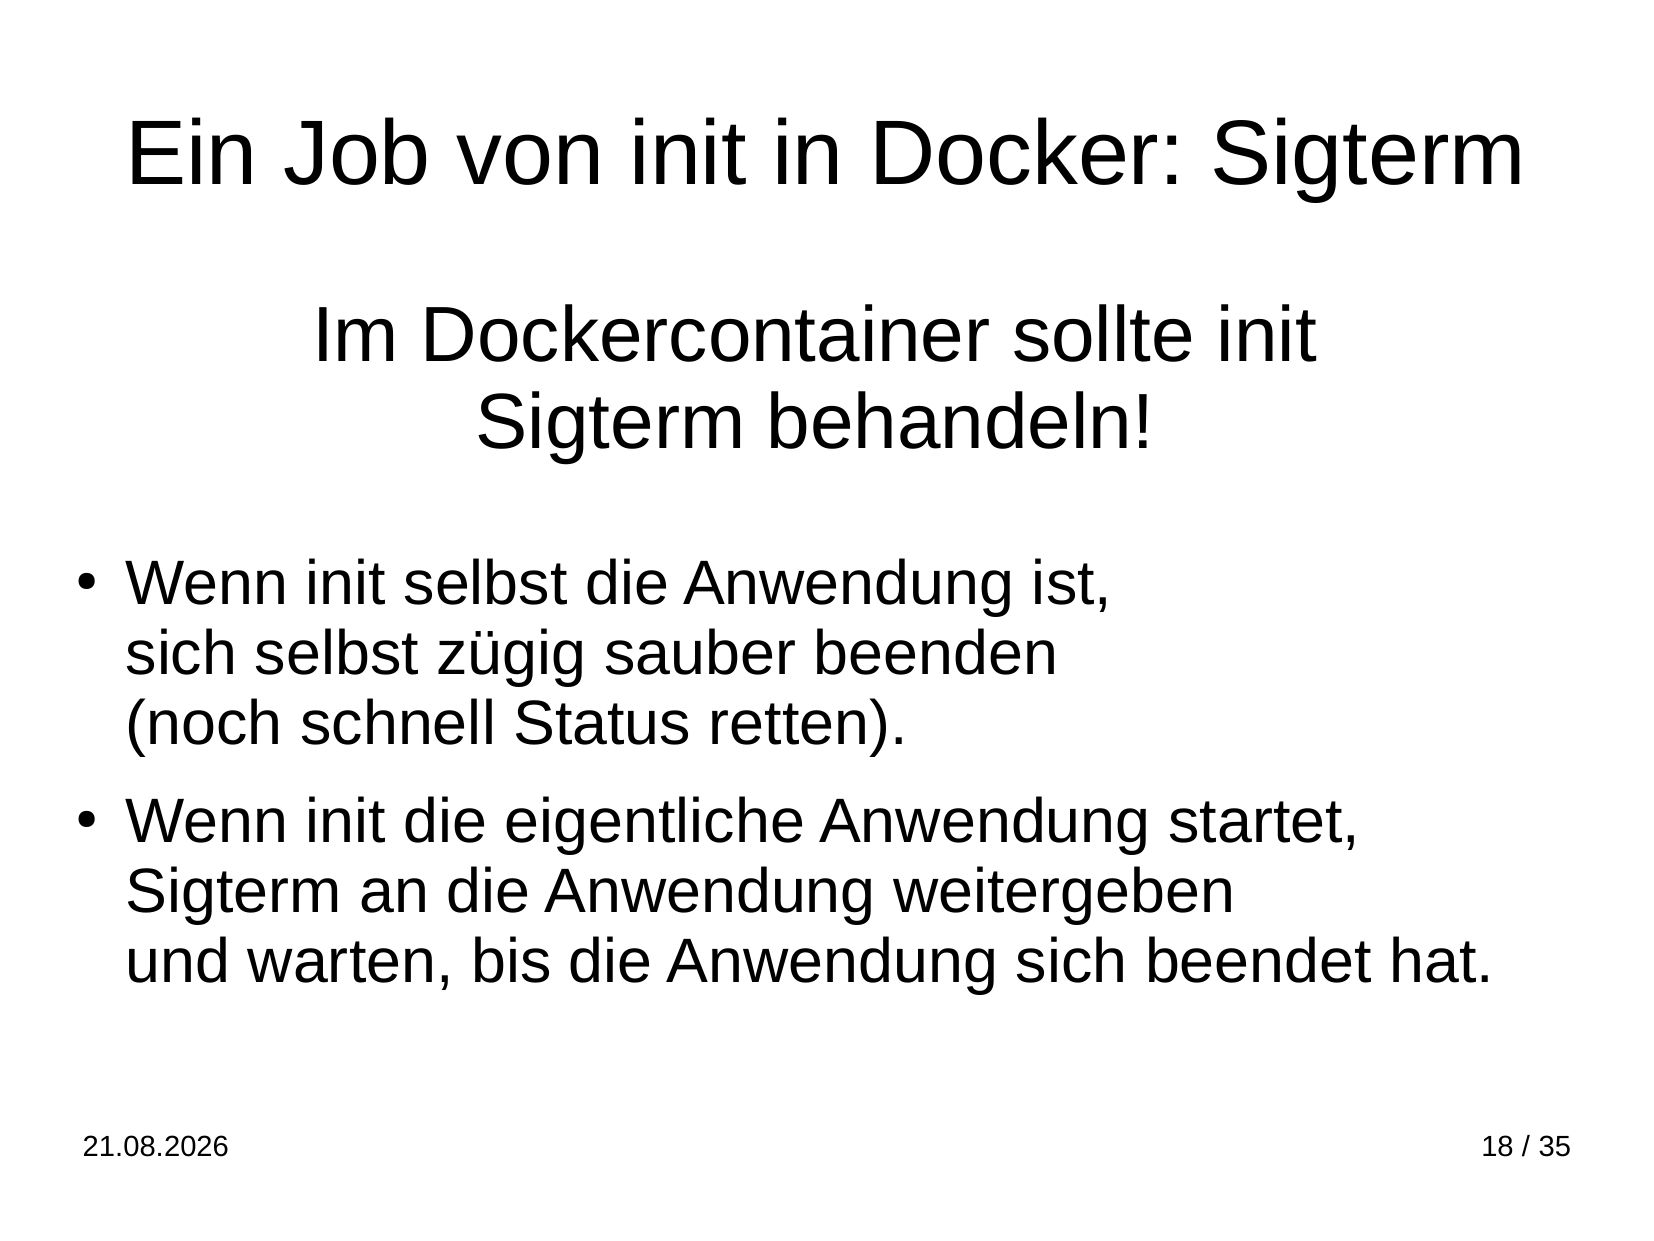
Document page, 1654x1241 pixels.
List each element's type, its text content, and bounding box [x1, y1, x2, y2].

list Im Dockercontainer sollte init Sigterm behandeln! Wenn init selbst die Anwendung ist, sich selbst zügig sauber beenden (noch schnell Status retten). Wenn init die eigentliche Anwendung startet, Sigterm an die Anwendung weitergeben und warten, bis die Anwendung sich beendet hat. [59, 290, 1571, 1010]
title Ein Job von init in Docker: Sigterm [82, 49, 1571, 257]
